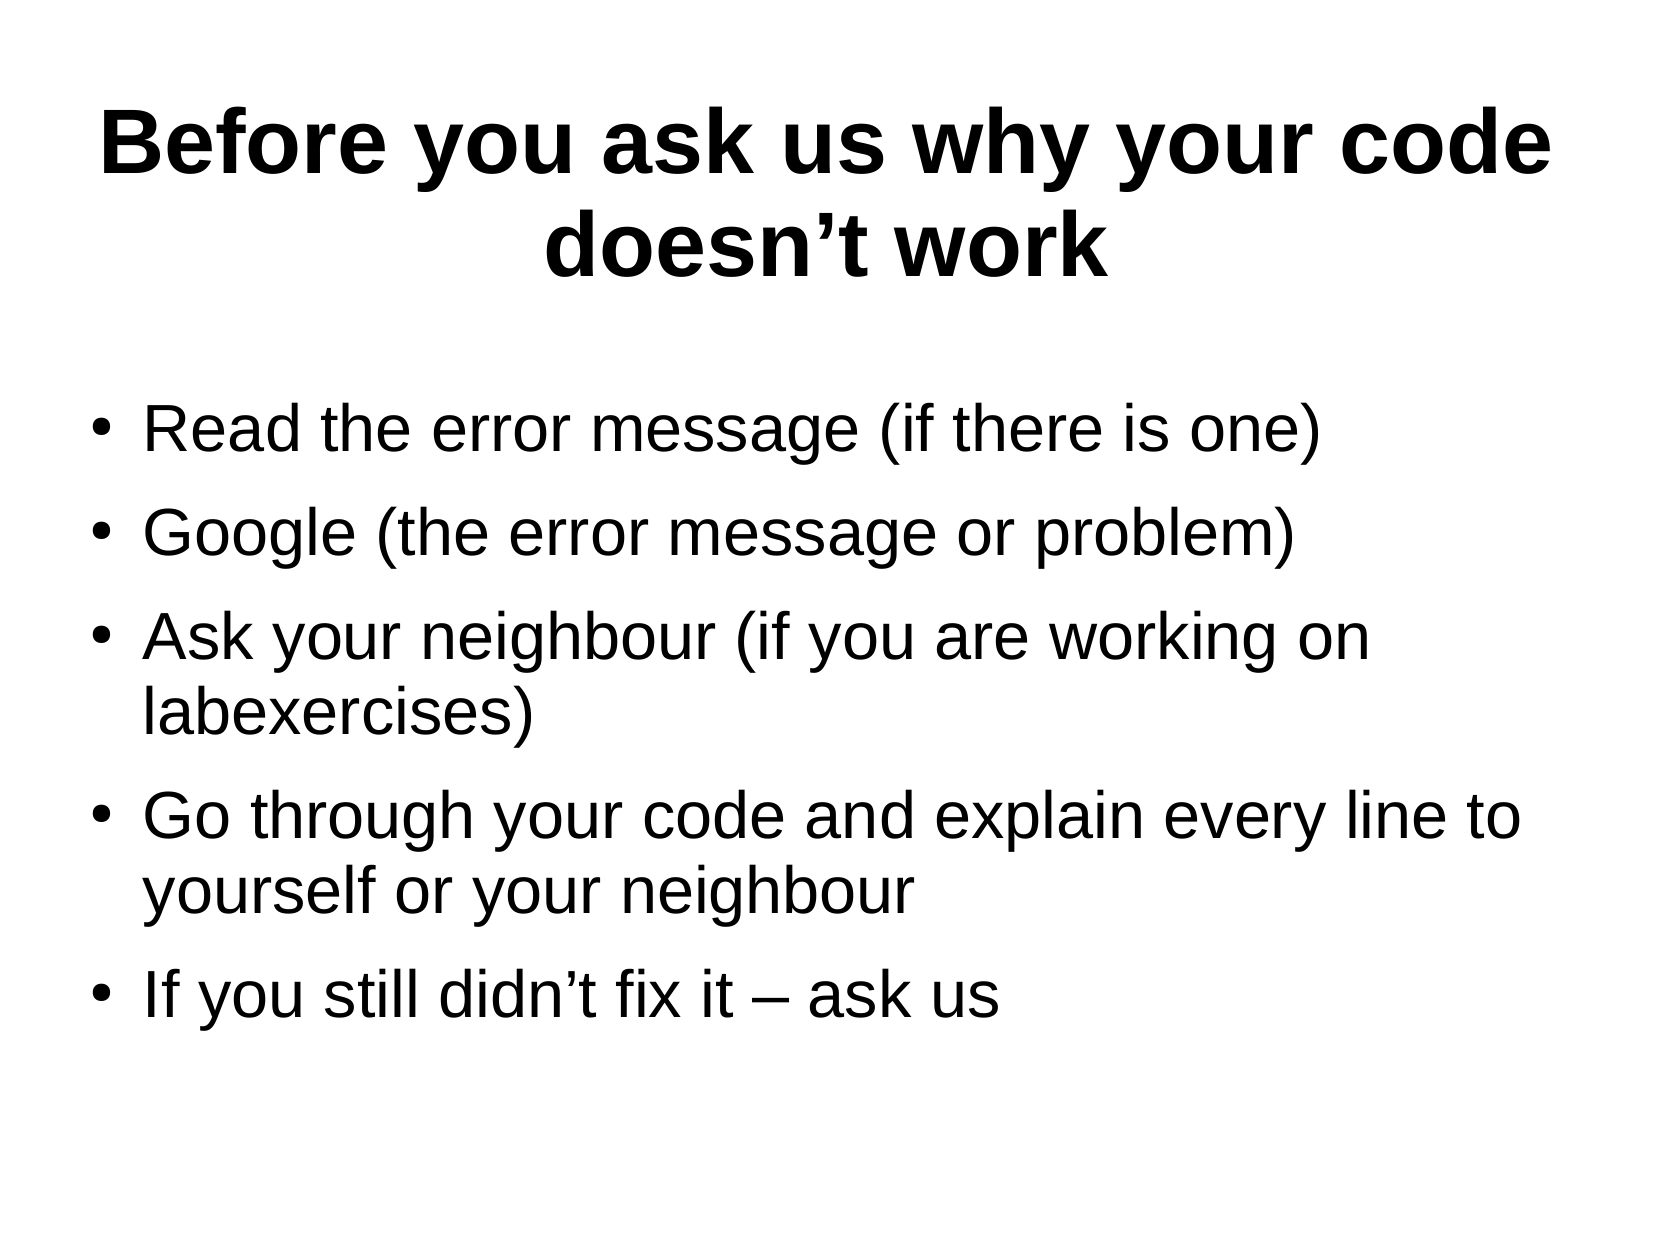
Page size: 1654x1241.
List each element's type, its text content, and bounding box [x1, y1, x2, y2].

list Read the error message (if there is one) Google (the error message or problem) Ask your neighbour (if you are working on labexercises) Go through your code and explain every line to yourself or your neighbour If you still didn’t fix it – ask us [71, 390, 1561, 1111]
title Before you ask us why your code doesn’t work [82, 90, 1571, 298]
